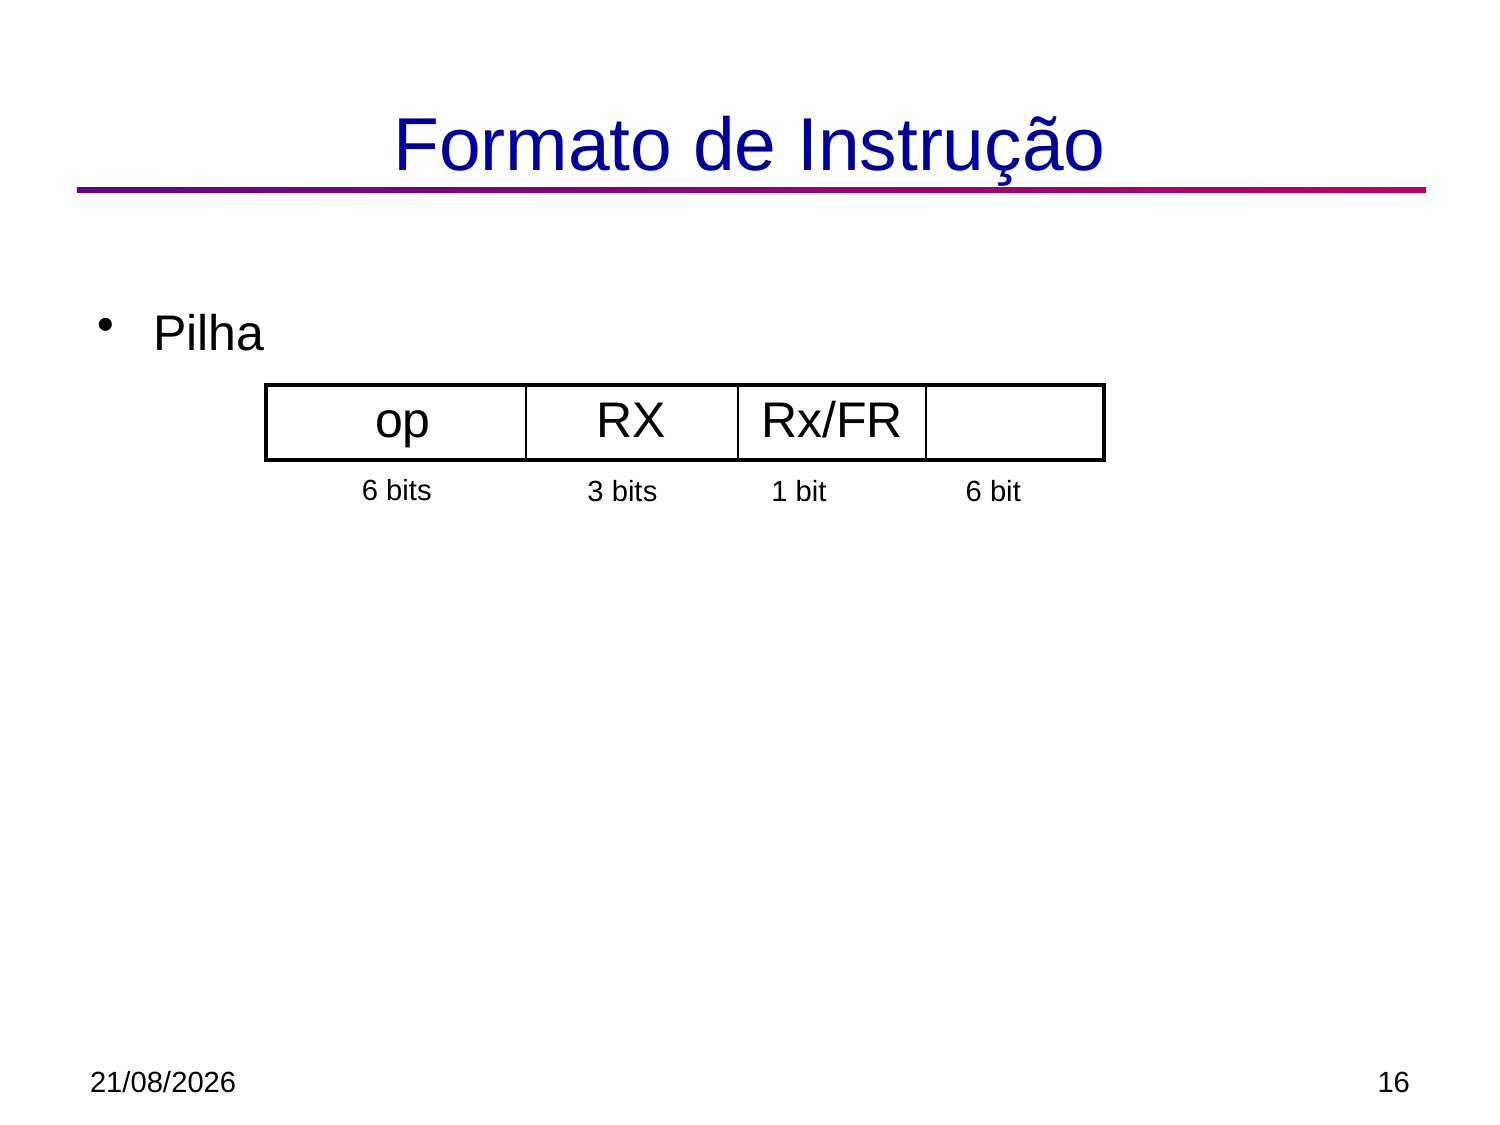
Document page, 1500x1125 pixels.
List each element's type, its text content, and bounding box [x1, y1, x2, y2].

text_box 6 bits [347, 463, 447, 514]
table_header op [268, 387, 525, 458]
slide_number <número> [1074, 1055, 1425, 1125]
table_header [927, 387, 1102, 458]
table_header RX [527, 387, 737, 458]
text_box 3 bits [572, 465, 714, 515]
slide_number 17/07/2024 [75, 1055, 425, 1125]
text_box 6 bit [950, 465, 1036, 515]
table_header Rx/FR [739, 387, 925, 458]
list Pilha [82, 222, 1429, 1026]
title Formato de Instrução [76, 74, 1424, 193]
text_box 1 bit [756, 465, 842, 516]
